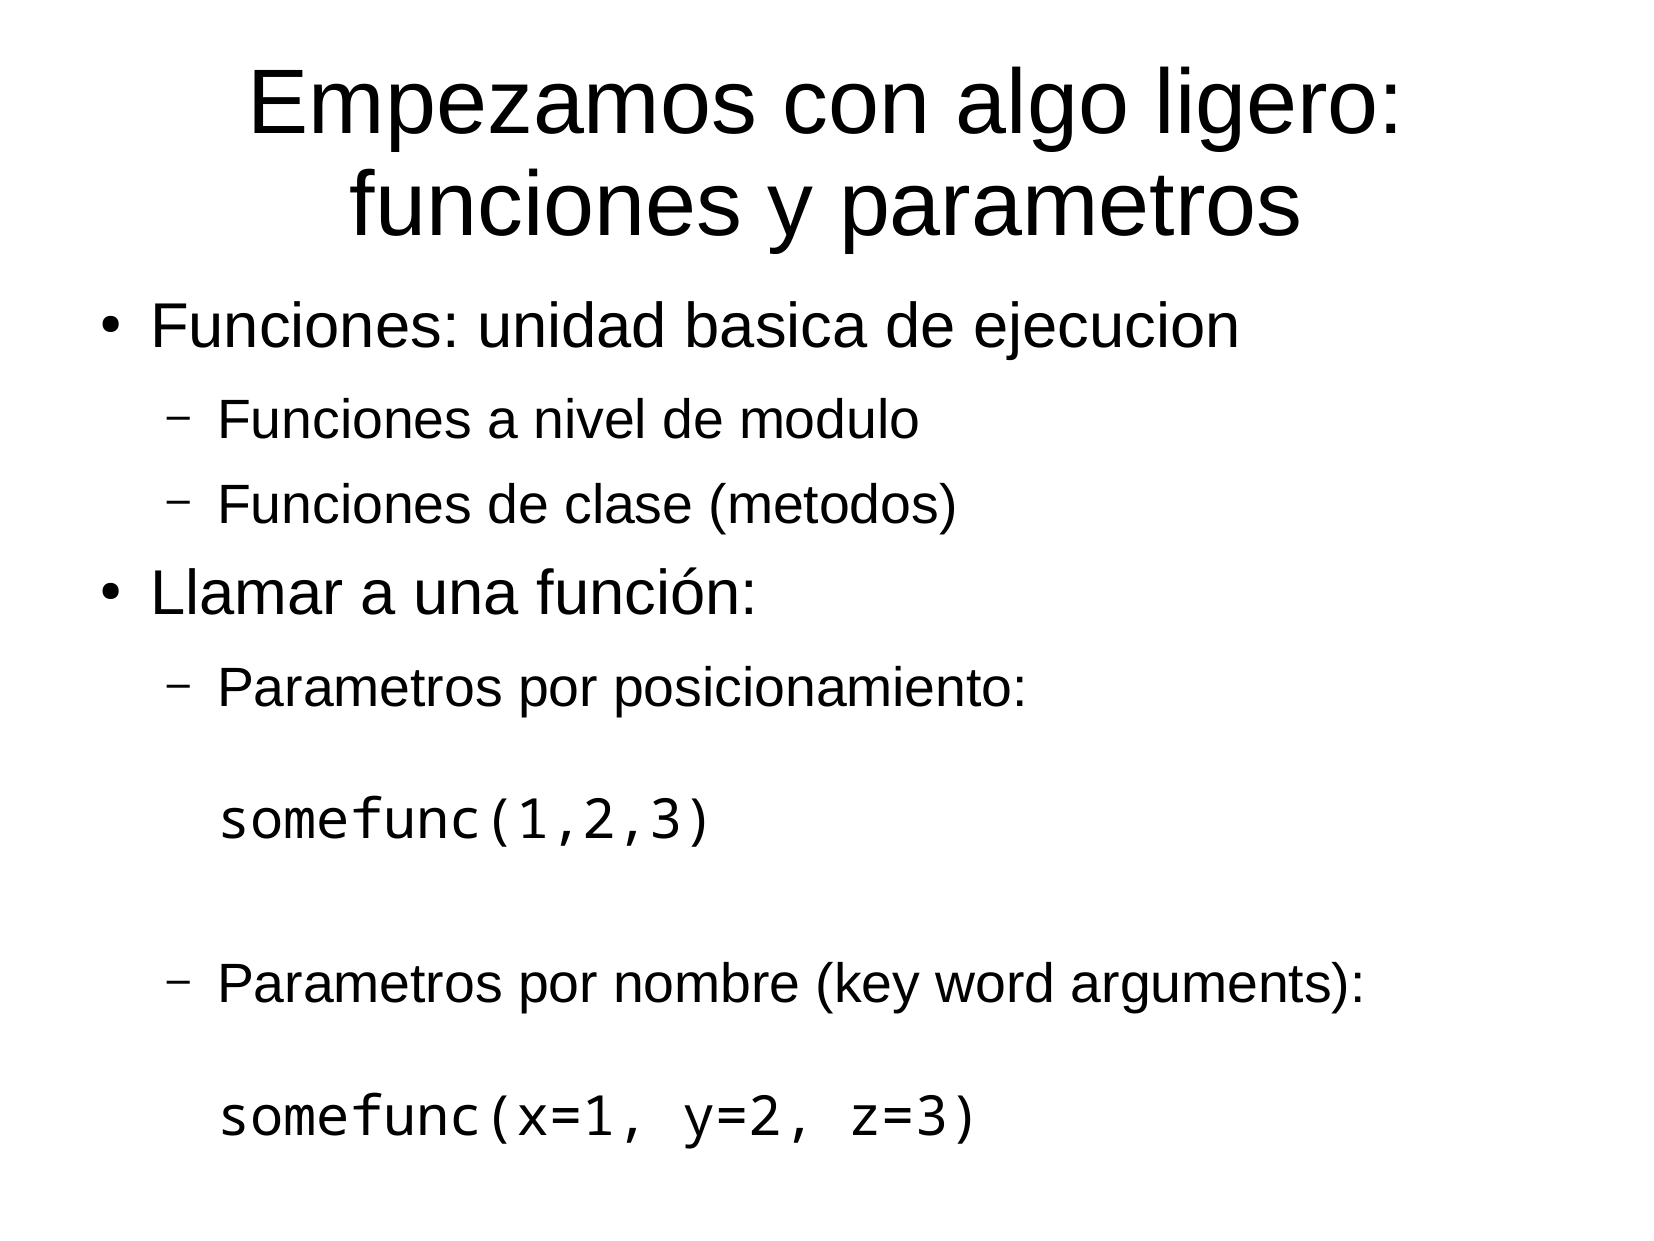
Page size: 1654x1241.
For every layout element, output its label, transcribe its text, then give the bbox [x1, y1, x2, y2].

title Empezamos con algo ligero: funciones y parametros [82, 49, 1571, 257]
list Funciones: unidad basica de ejecucion Funciones a nivel de modulo Funciones de clase (metodos) Llamar a una función: Parametros por posicionamiento: somefunc(1,2,3) Parametros por nombre (key word arguments): somefunc(x=1, y=2, z=3) [82, 290, 1571, 1156]
